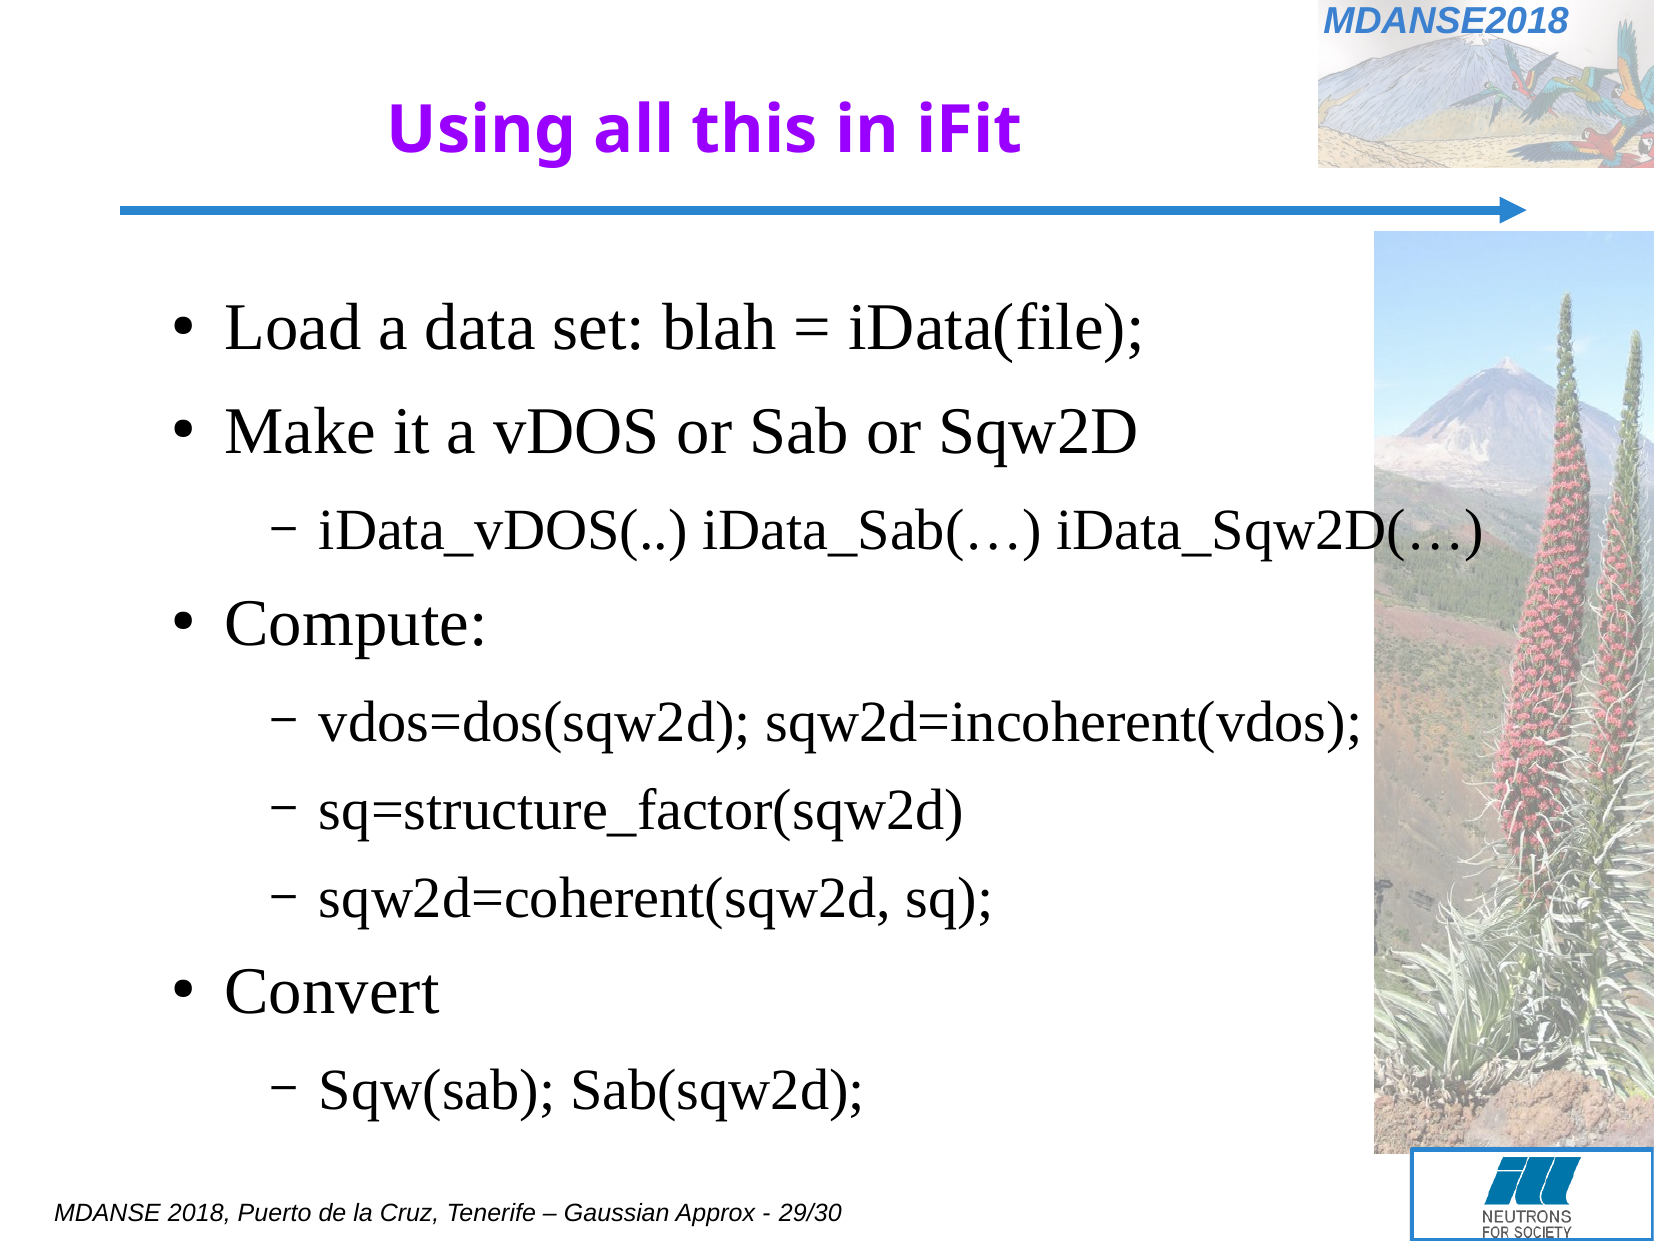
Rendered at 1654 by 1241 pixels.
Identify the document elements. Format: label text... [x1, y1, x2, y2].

title Using all this in iFit [82, 49, 1328, 203]
list Load a data set: blah = iData(file); Make it a vDOS or Sab or Sqw2D iData_vDOS(..) iData_Sab(…) iData_Sqw2D(…) Compute: vdos=dos(sqw2d); sqw2d=incoherent(vdos); sq=structure_factor(sqw2d) sqw2d=coherent(sqw2d, sq); Convert Sqw(sab); Sab(sqw2d); [82, 290, 1571, 1122]
picture [1479, 1153, 1583, 1241]
